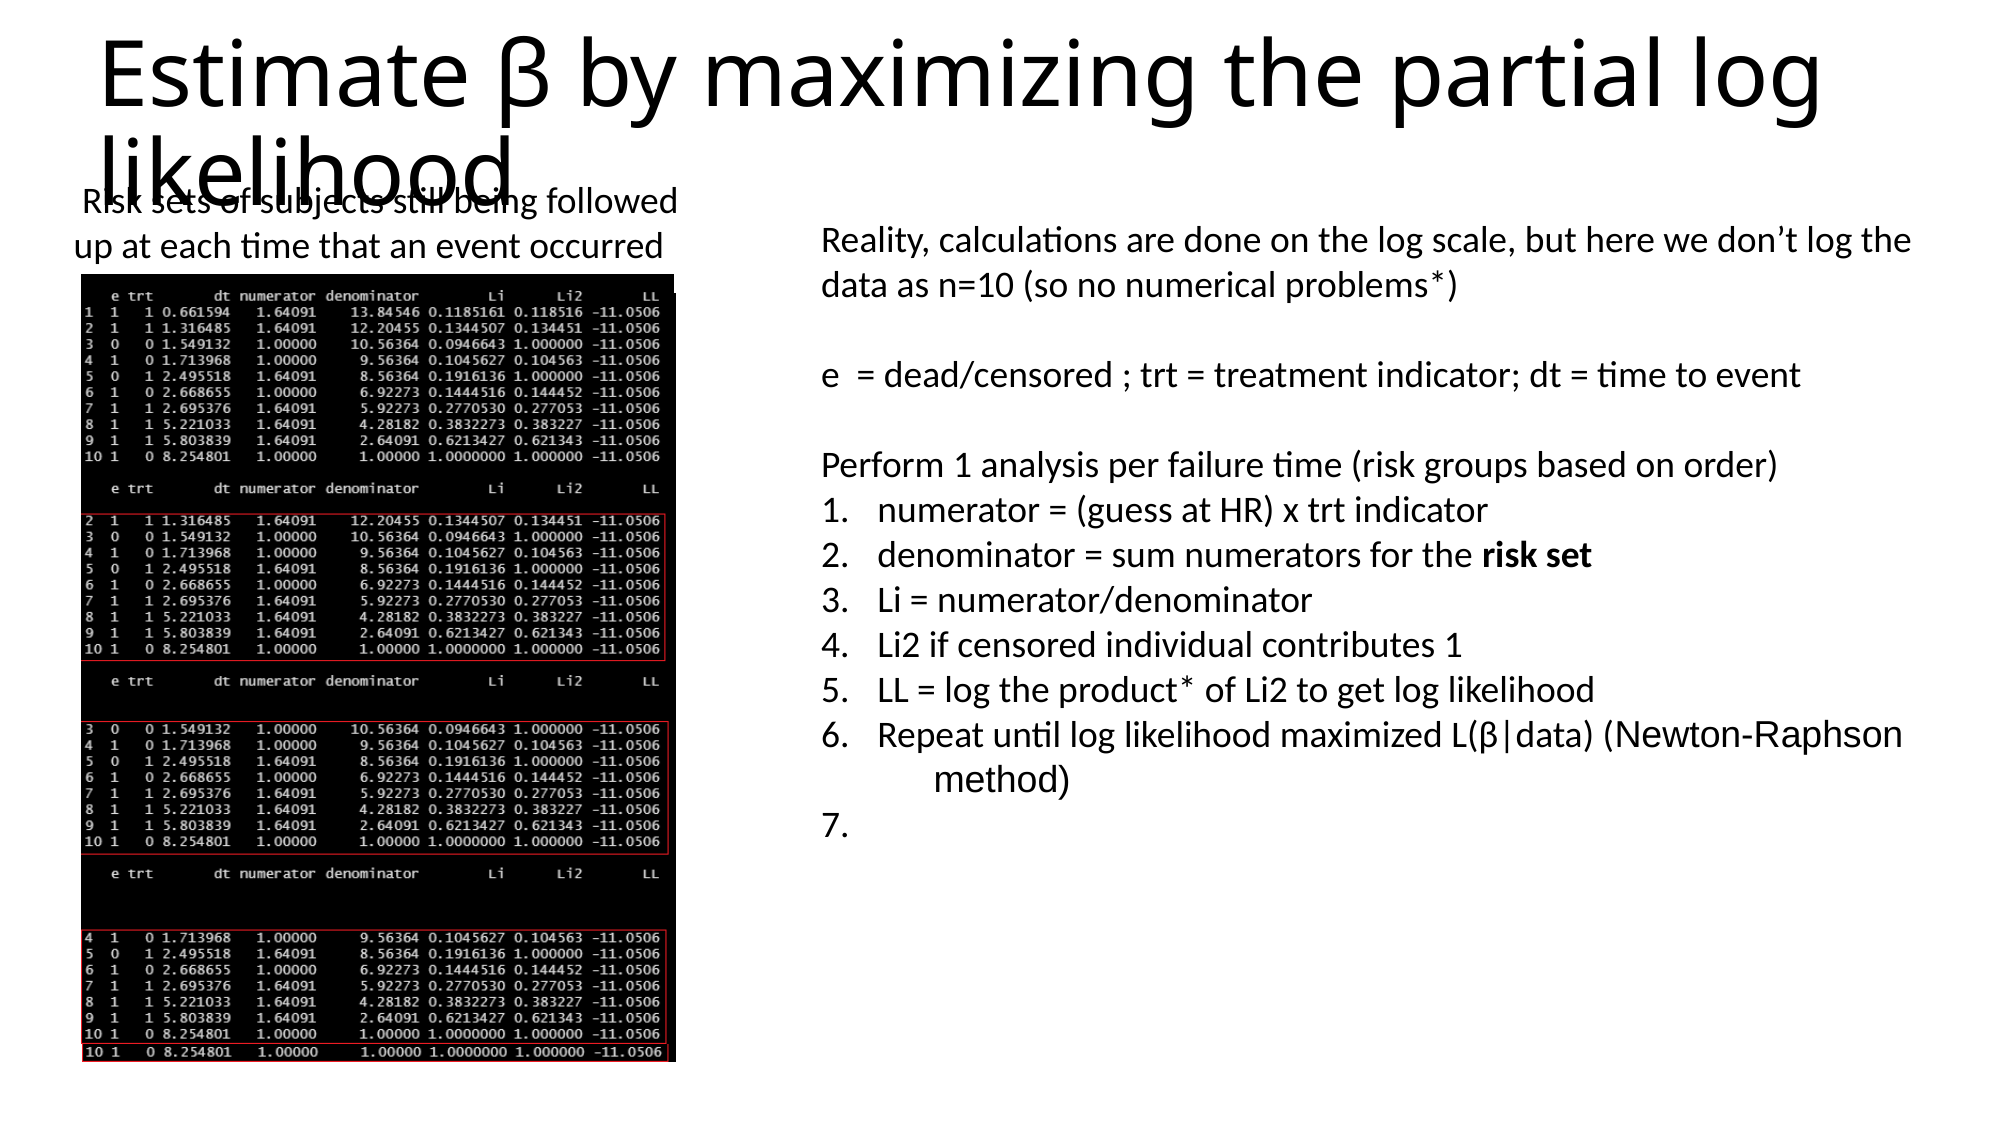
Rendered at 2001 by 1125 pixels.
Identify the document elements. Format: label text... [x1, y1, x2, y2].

text_box Reality, calculations are done on the log scale, but here we don’t log the data as n=10 (so no numerical problems*) e = dead/censored ; trt = treatment indicator; dt = time to event Perform 1 analysis per failure time (risk groups based on order) numerator = (guess at HR) x trt indicator denominator = sum numerators for the risk set Li = numerator/denominator Li2 if censored individual contributes 1 LL = log the product* of Li2 to get log likelihood Repeat until log likelihood maximized L(β|data) (Newton-Raphson method) [806, 207, 1938, 859]
title Estimate β by maximizing the partial log likelihood [82, 17, 1961, 236]
text_box Risk sets of subjects still being followed up at each time that an event occurred [58, 168, 741, 275]
picture [81, 274, 676, 1062]
